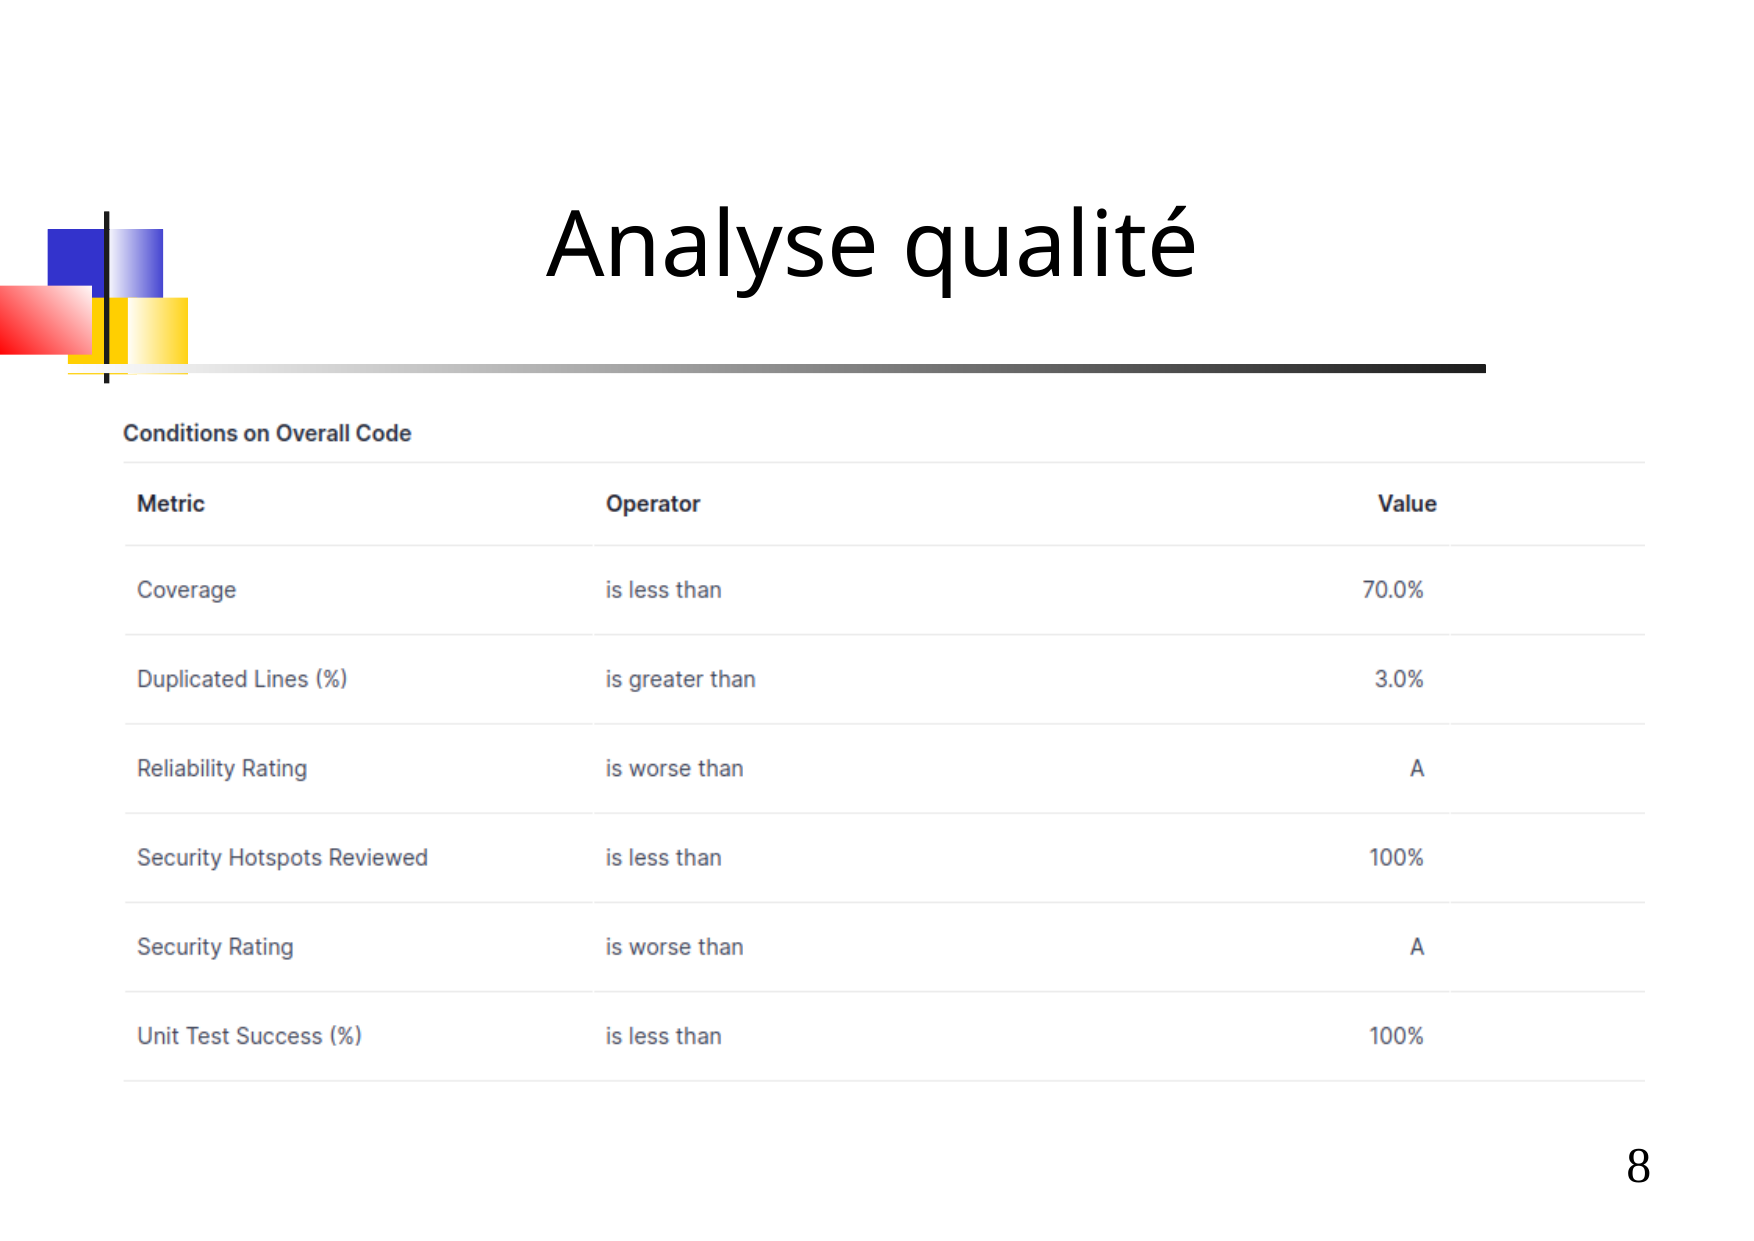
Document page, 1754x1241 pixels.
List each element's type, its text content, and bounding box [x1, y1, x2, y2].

picture [113, 393, 1645, 1107]
title Analyse qualité [179, 139, 1567, 351]
